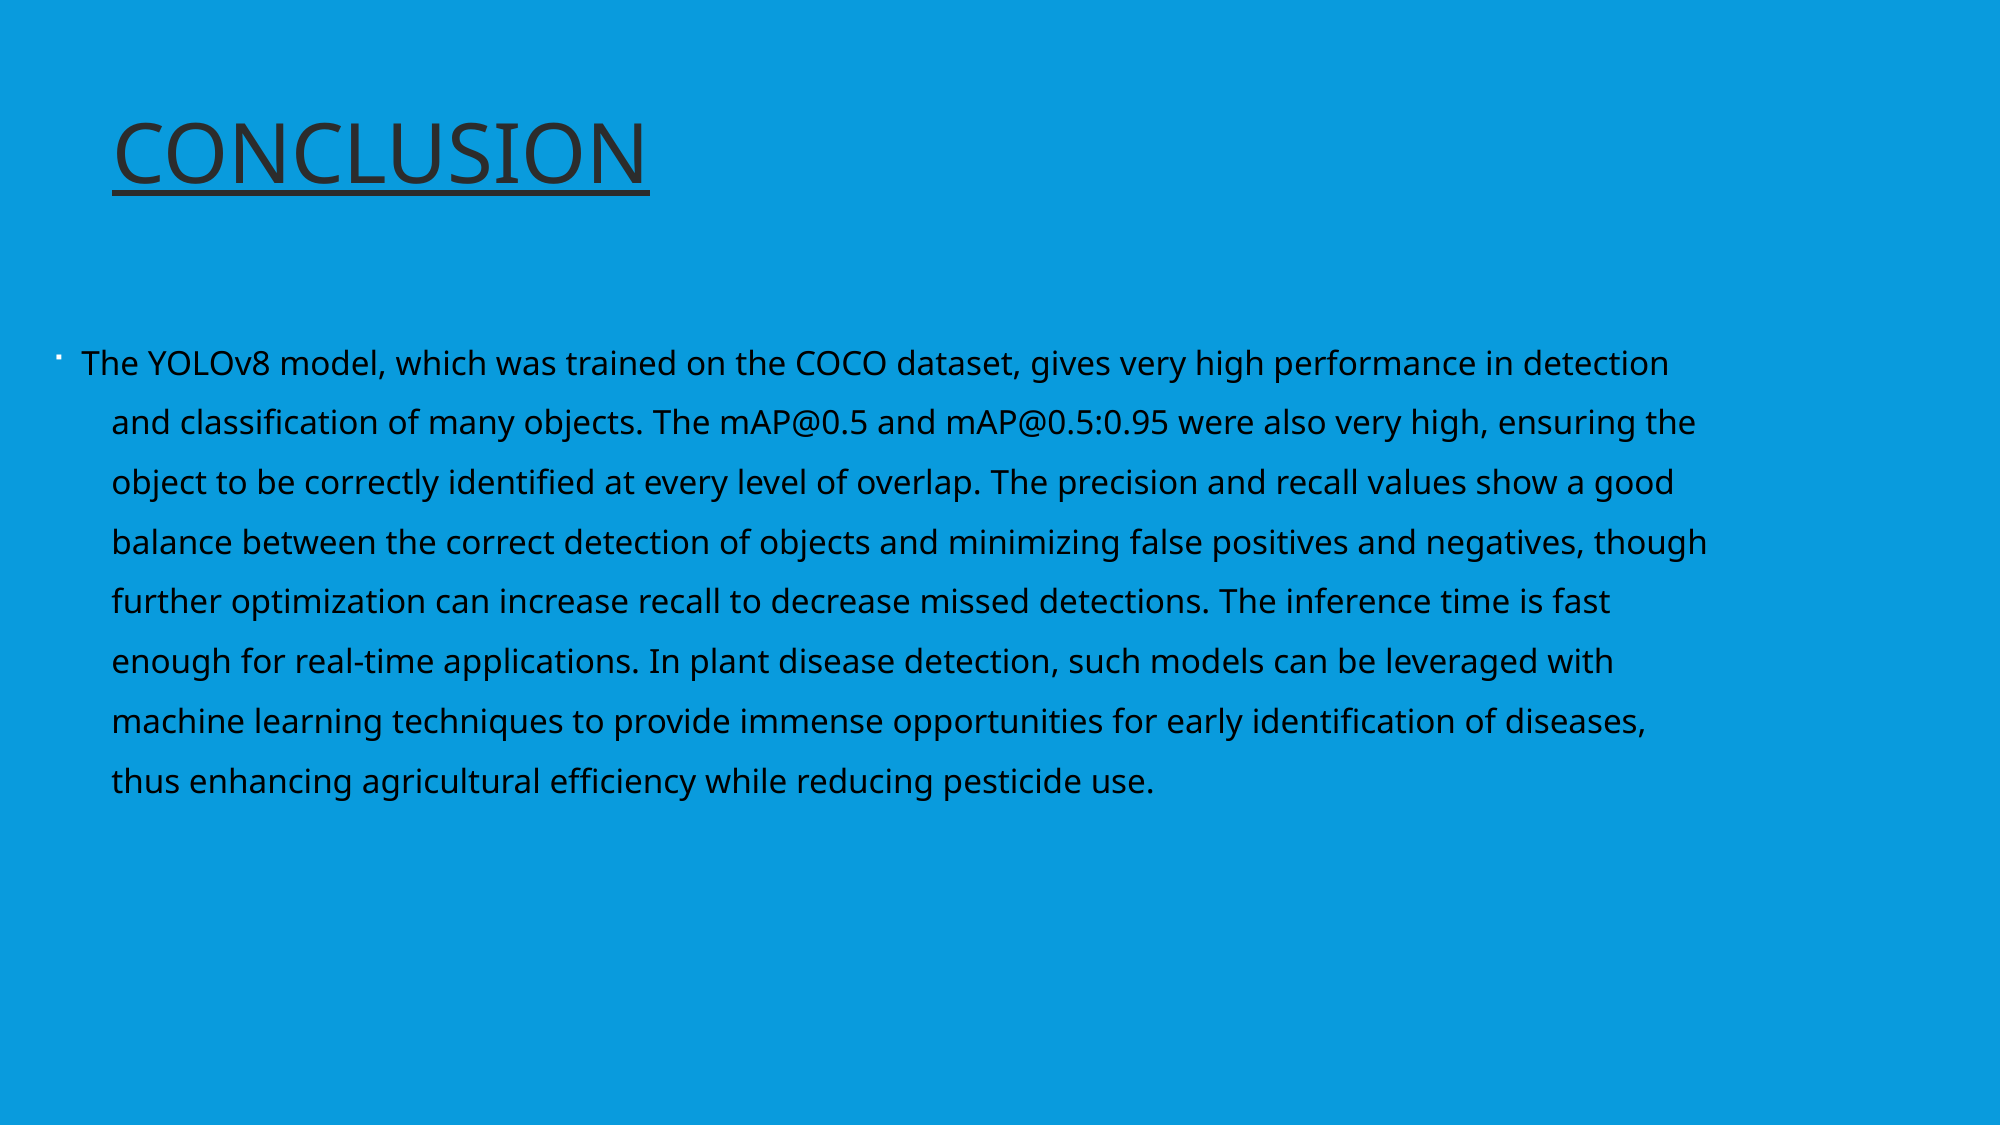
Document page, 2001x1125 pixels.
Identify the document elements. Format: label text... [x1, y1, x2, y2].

list The YOLOv8 model, which was trained on the COCO dataset, gives very high performance in detection and classification of many objects. The mAP@0.5 and mAP@0.5:0.95 were also very high, ensuring the object to be correctly identified at every level of overlap. The precision and recall values show a good balance between the correct detection of objects and minimizing false positives and negatives, though further optimization can increase recall to decrease missed detections. The inference time is fast enough for real-time applications. In plant disease detection, such models can be leveraged with machine learning techniques to provide immense opportunities for early identification of diseases, thus enhancing agricultural efficiency while reducing pesticide use. [36, 314, 1731, 1005]
title Conclusion [97, 34, 1703, 282]
